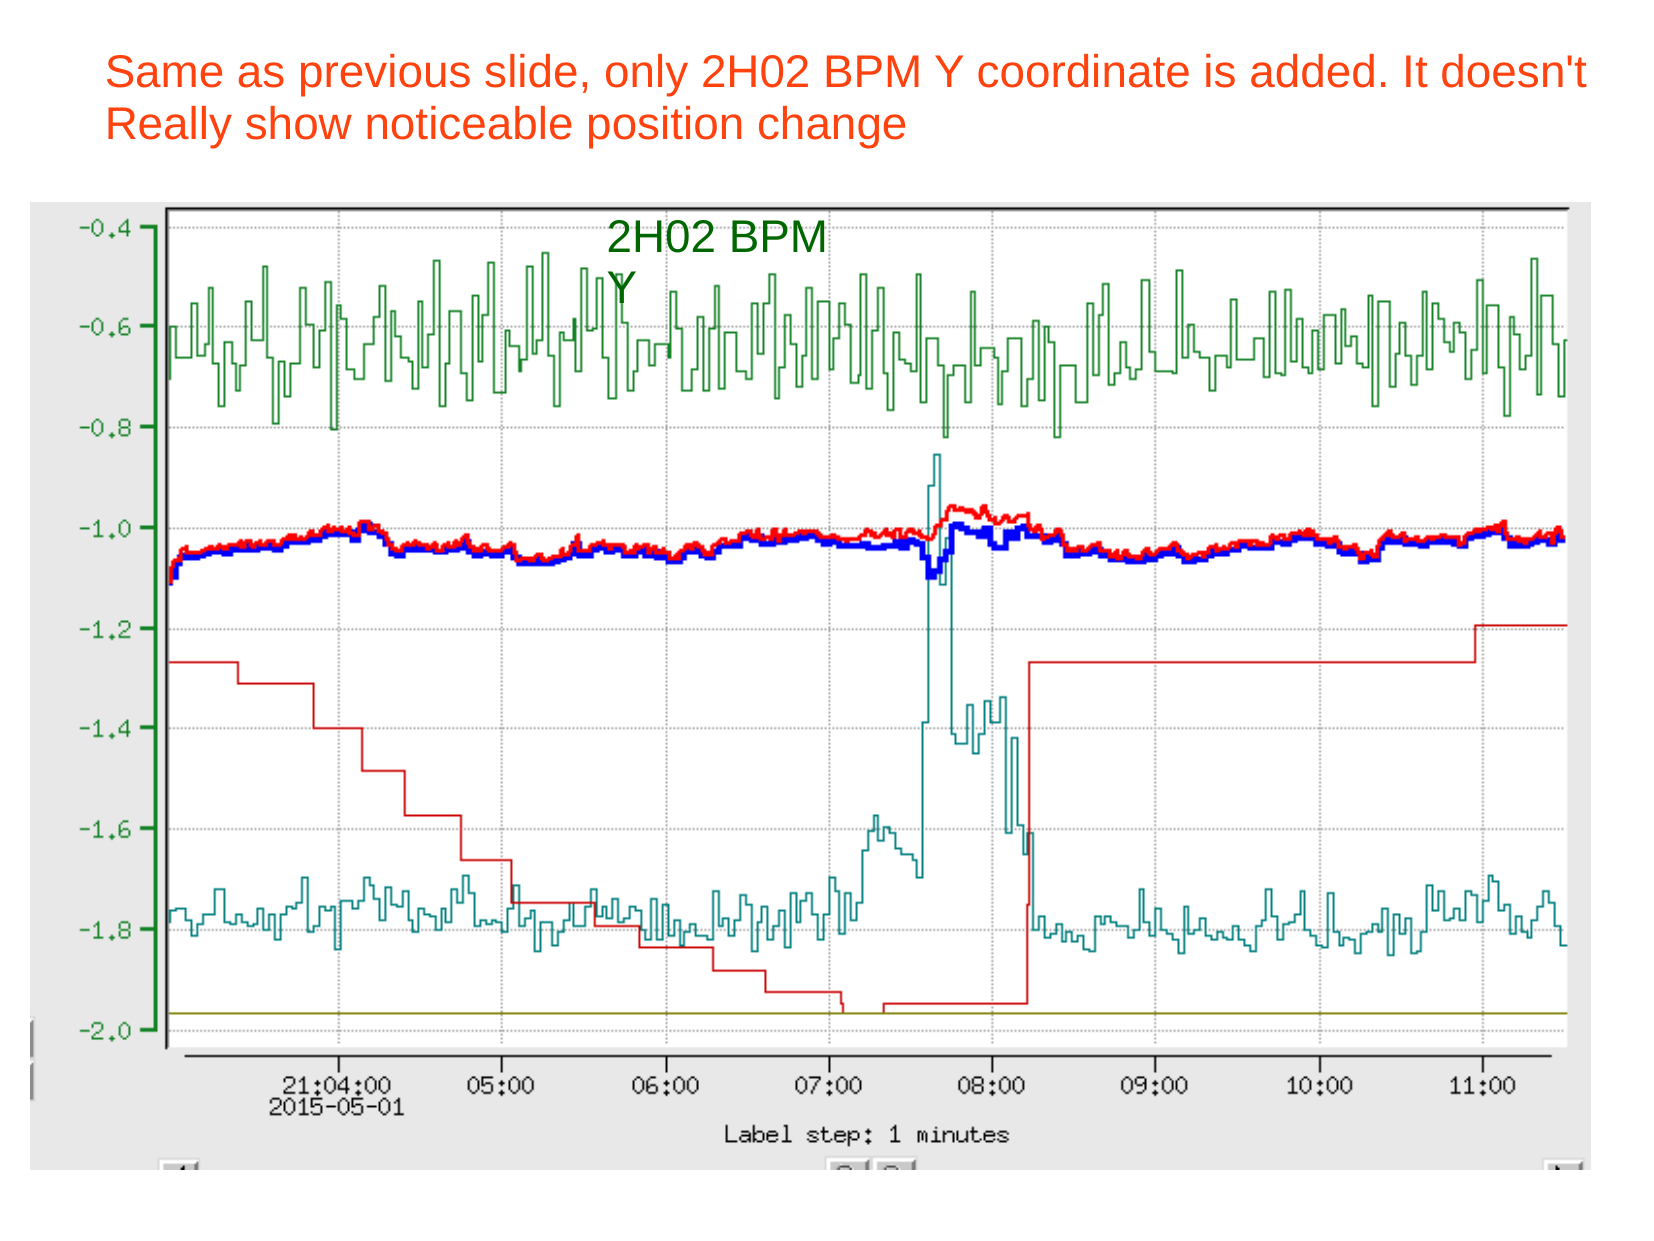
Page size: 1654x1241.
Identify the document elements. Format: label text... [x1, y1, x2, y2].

text_box Same as previous slide, only 2H02 BPM Y coordinate is added. It doesn't Really show noticeable position change [90, 38, 1603, 157]
text_box 2H02 BPM Y [591, 203, 886, 271]
picture [30, 202, 1591, 1170]
